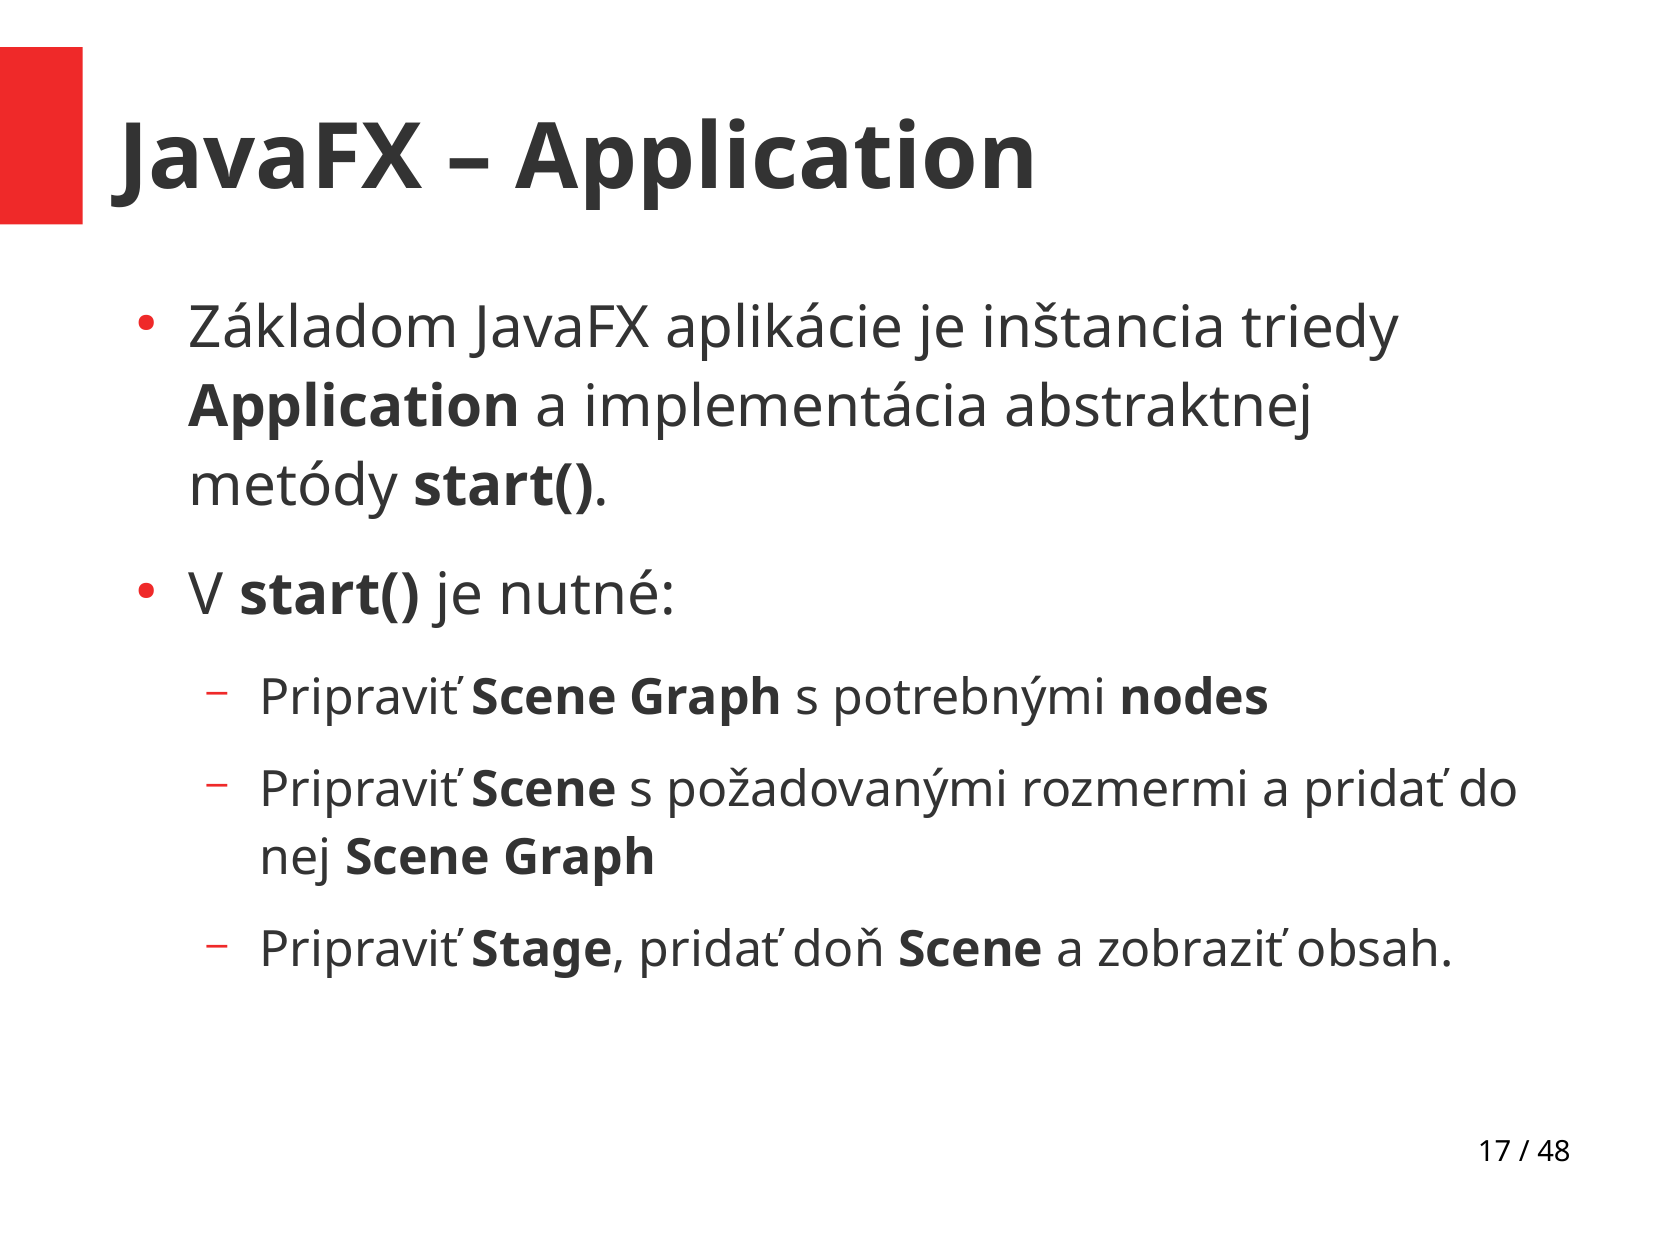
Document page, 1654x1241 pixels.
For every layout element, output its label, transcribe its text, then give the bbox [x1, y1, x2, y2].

title JavaFX – Application [118, 49, 1571, 257]
list Základom JavaFX aplikácie je inštancia triedy Application a implementácia abstraktnej metódy start(). V start() je nutné: Pripraviť Scene Graph s potrebnými nodes Pripraviť Scene s požadovanými rozmermi a pridať do nej Scene Graph Pripraviť Stage, pridať doň Scene a zobraziť obsah. [118, 285, 1536, 1005]
